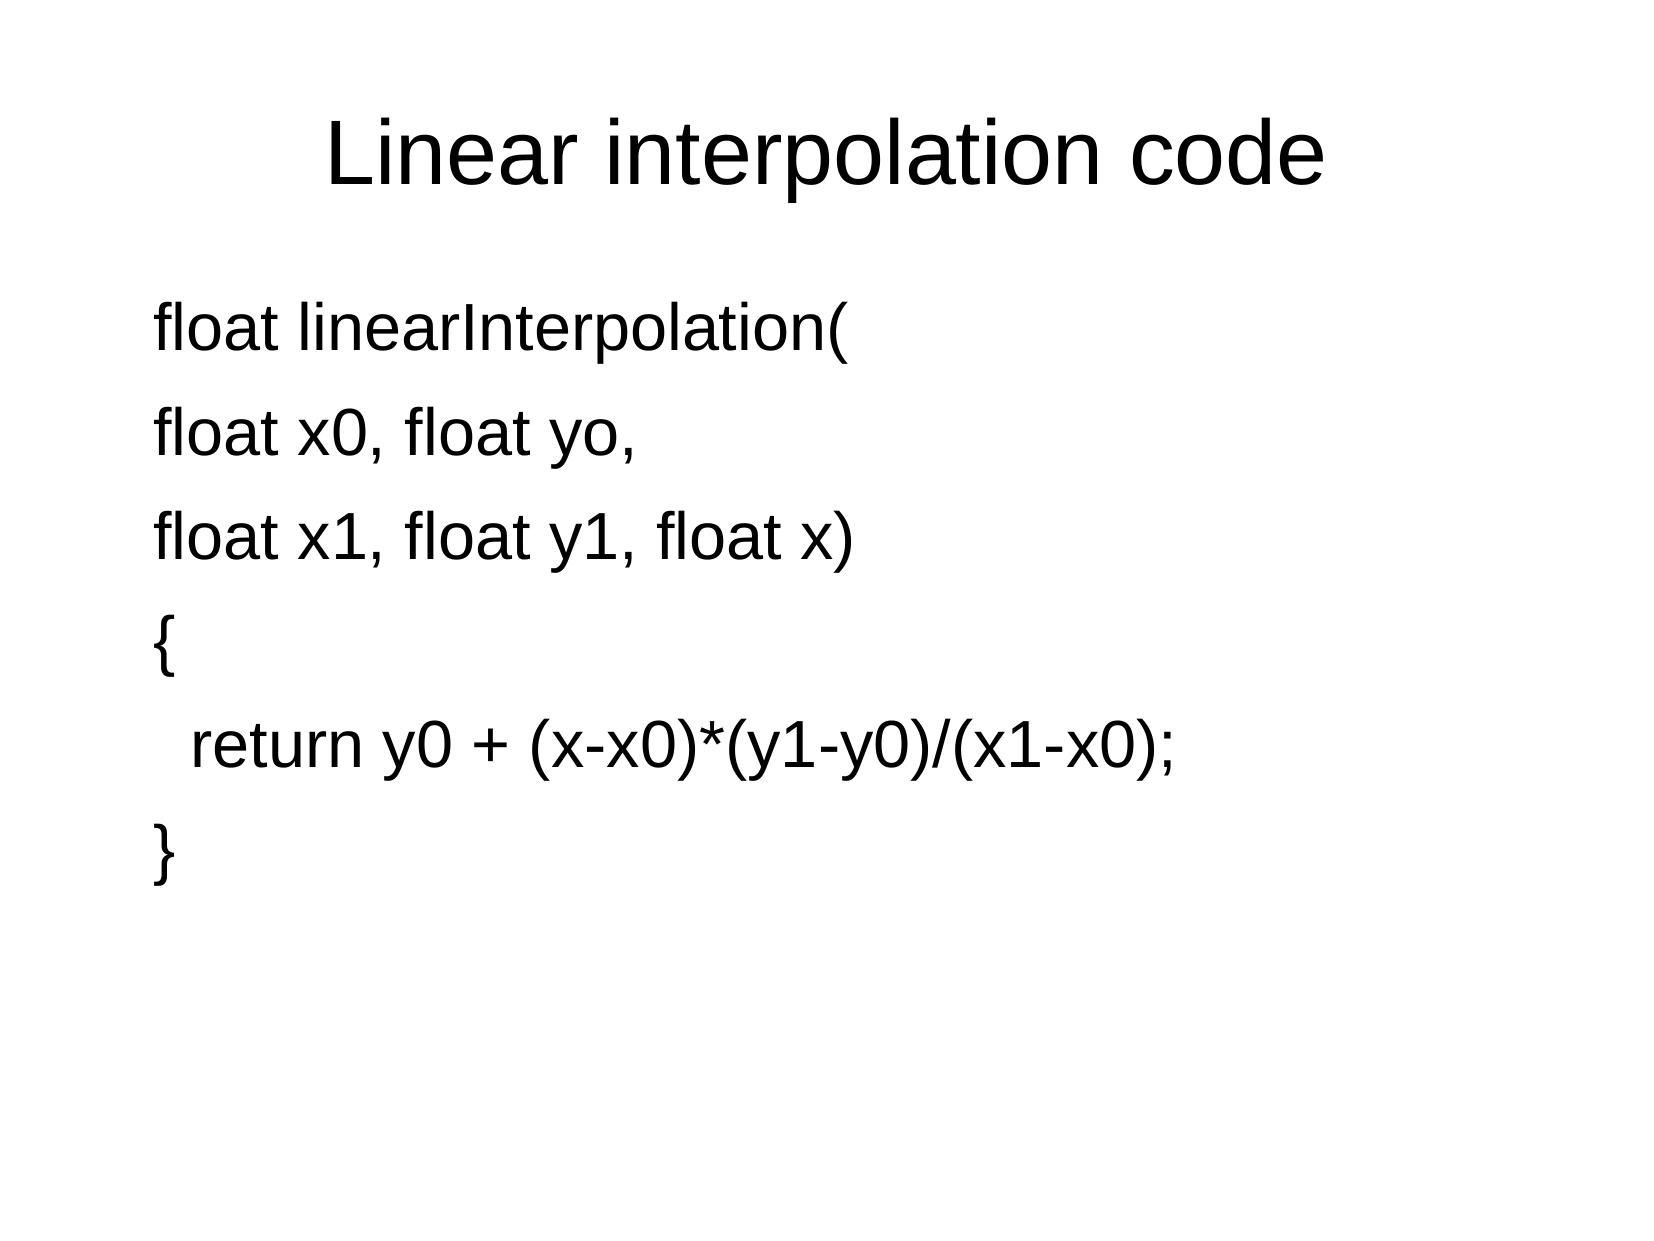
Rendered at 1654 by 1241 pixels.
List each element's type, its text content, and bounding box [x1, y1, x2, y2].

list float linearInterpolation( float x0, float yo, float x1, float y1, float x) { return y0 + (x-x0)*(y1-y0)/(x1-x0); } [82, 290, 1571, 1010]
title Linear interpolation code [82, 49, 1571, 257]
